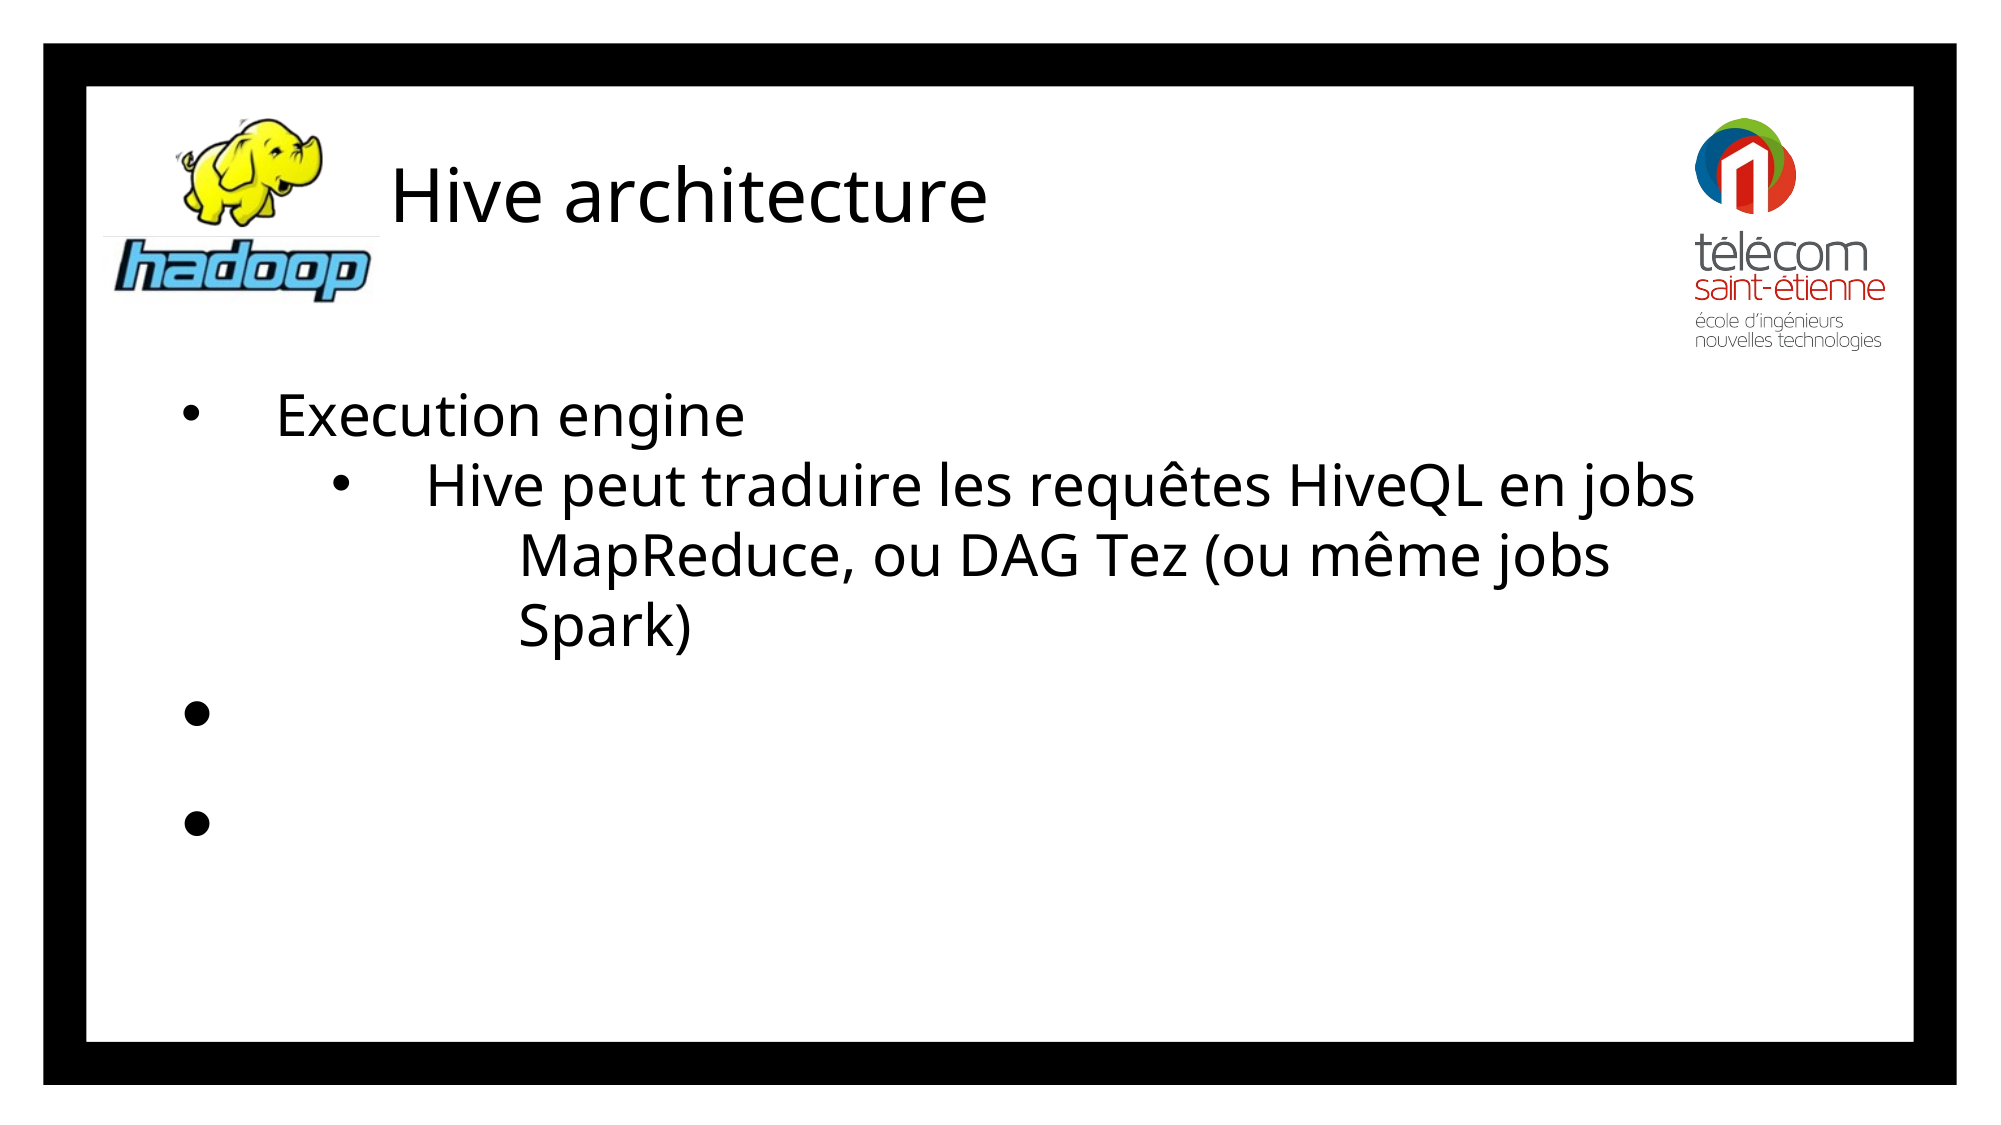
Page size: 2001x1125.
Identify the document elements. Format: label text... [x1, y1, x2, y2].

picture [1715, 134, 1730, 138]
text_box Execution engine Hive peut traduire les requêtes HiveQL en jobs MapReduce, ou DAG Tez (ou même jobs Spark) [166, 370, 1785, 865]
title Hive architecture [380, 138, 1849, 304]
picture [1695, 118, 1885, 351]
picture [103, 118, 380, 305]
